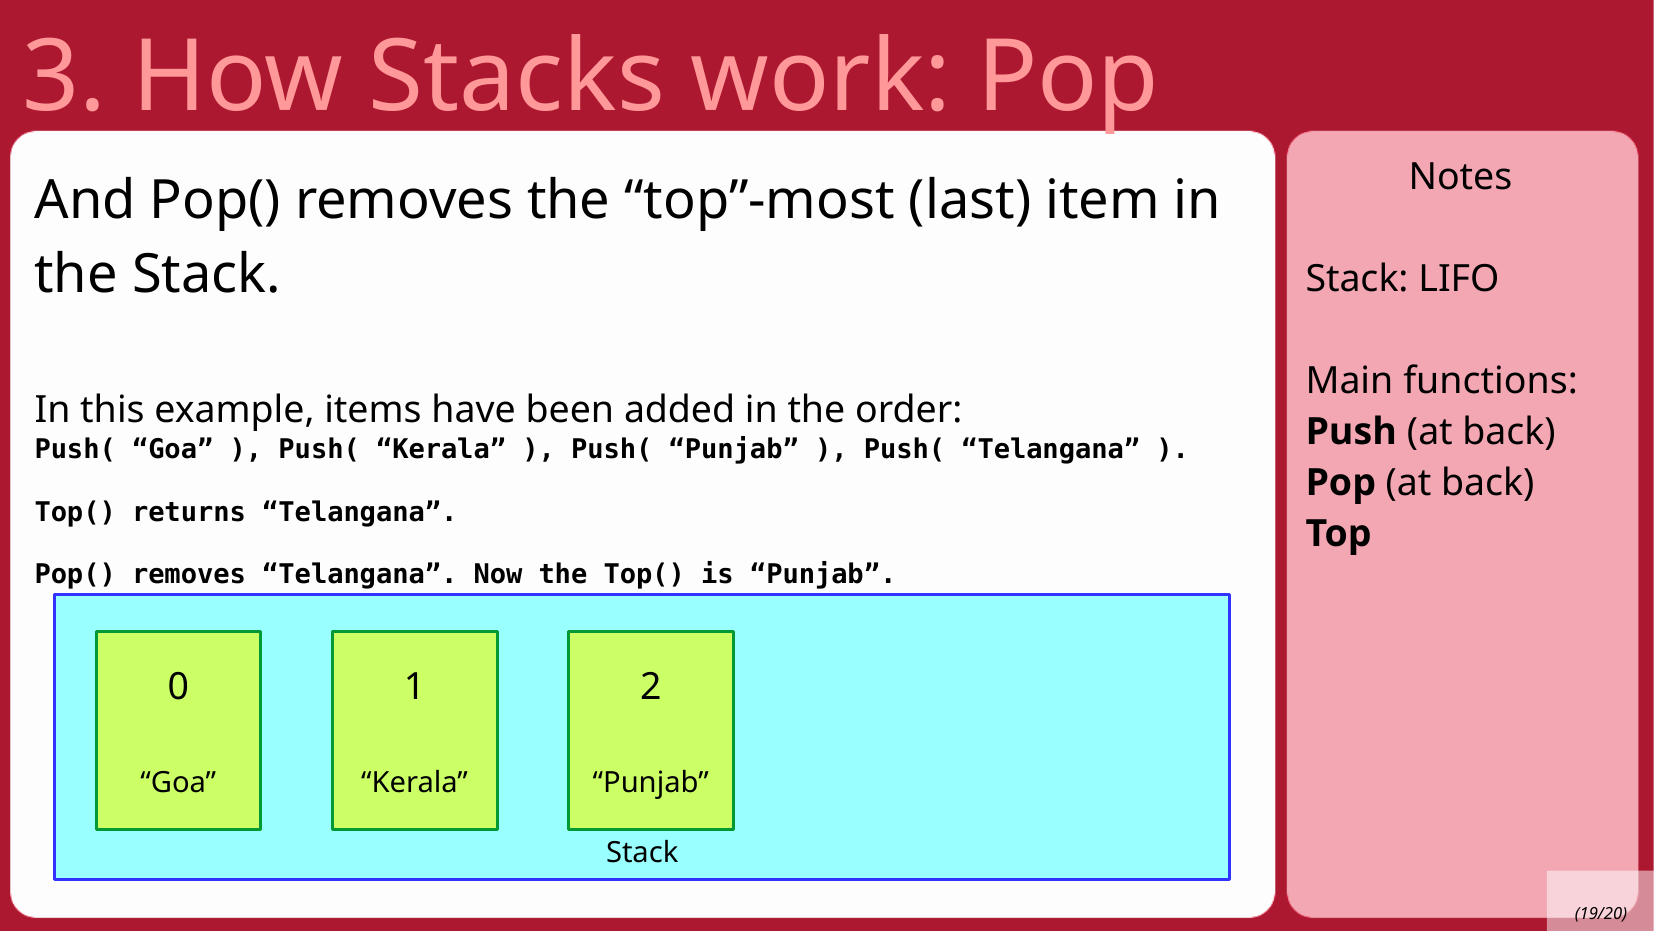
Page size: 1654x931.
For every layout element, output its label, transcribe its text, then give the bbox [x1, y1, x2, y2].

text_box 2 “Punjab” [568, 631, 734, 830]
text_box Notes Stack: LIFO Main functions: Push (at back) Pop (at back) Top [1290, 141, 1631, 494]
text_box 0 “Goa” [96, 631, 261, 830]
text_box (<number>/20) [1546, 877, 1654, 931]
picture [0, 0, 1654, 931]
text_box Stack [54, 594, 1230, 880]
text_box 1 “Kerala” [332, 631, 498, 830]
text_box And Pop() removes the “top”-most (last) item in the Stack. In this example, items have been added in the order: Push( “Goa” ), Push( “Kerala” ), Push( “Punjab” ), Push( “Telangana” ). Top() returns “Telangana”. Pop() removes “Telangana”. Now the Top() is “Punjab”. [34, 160, 1248, 542]
title 3. How Stacks work: Pop [22, 7, 1511, 136]
